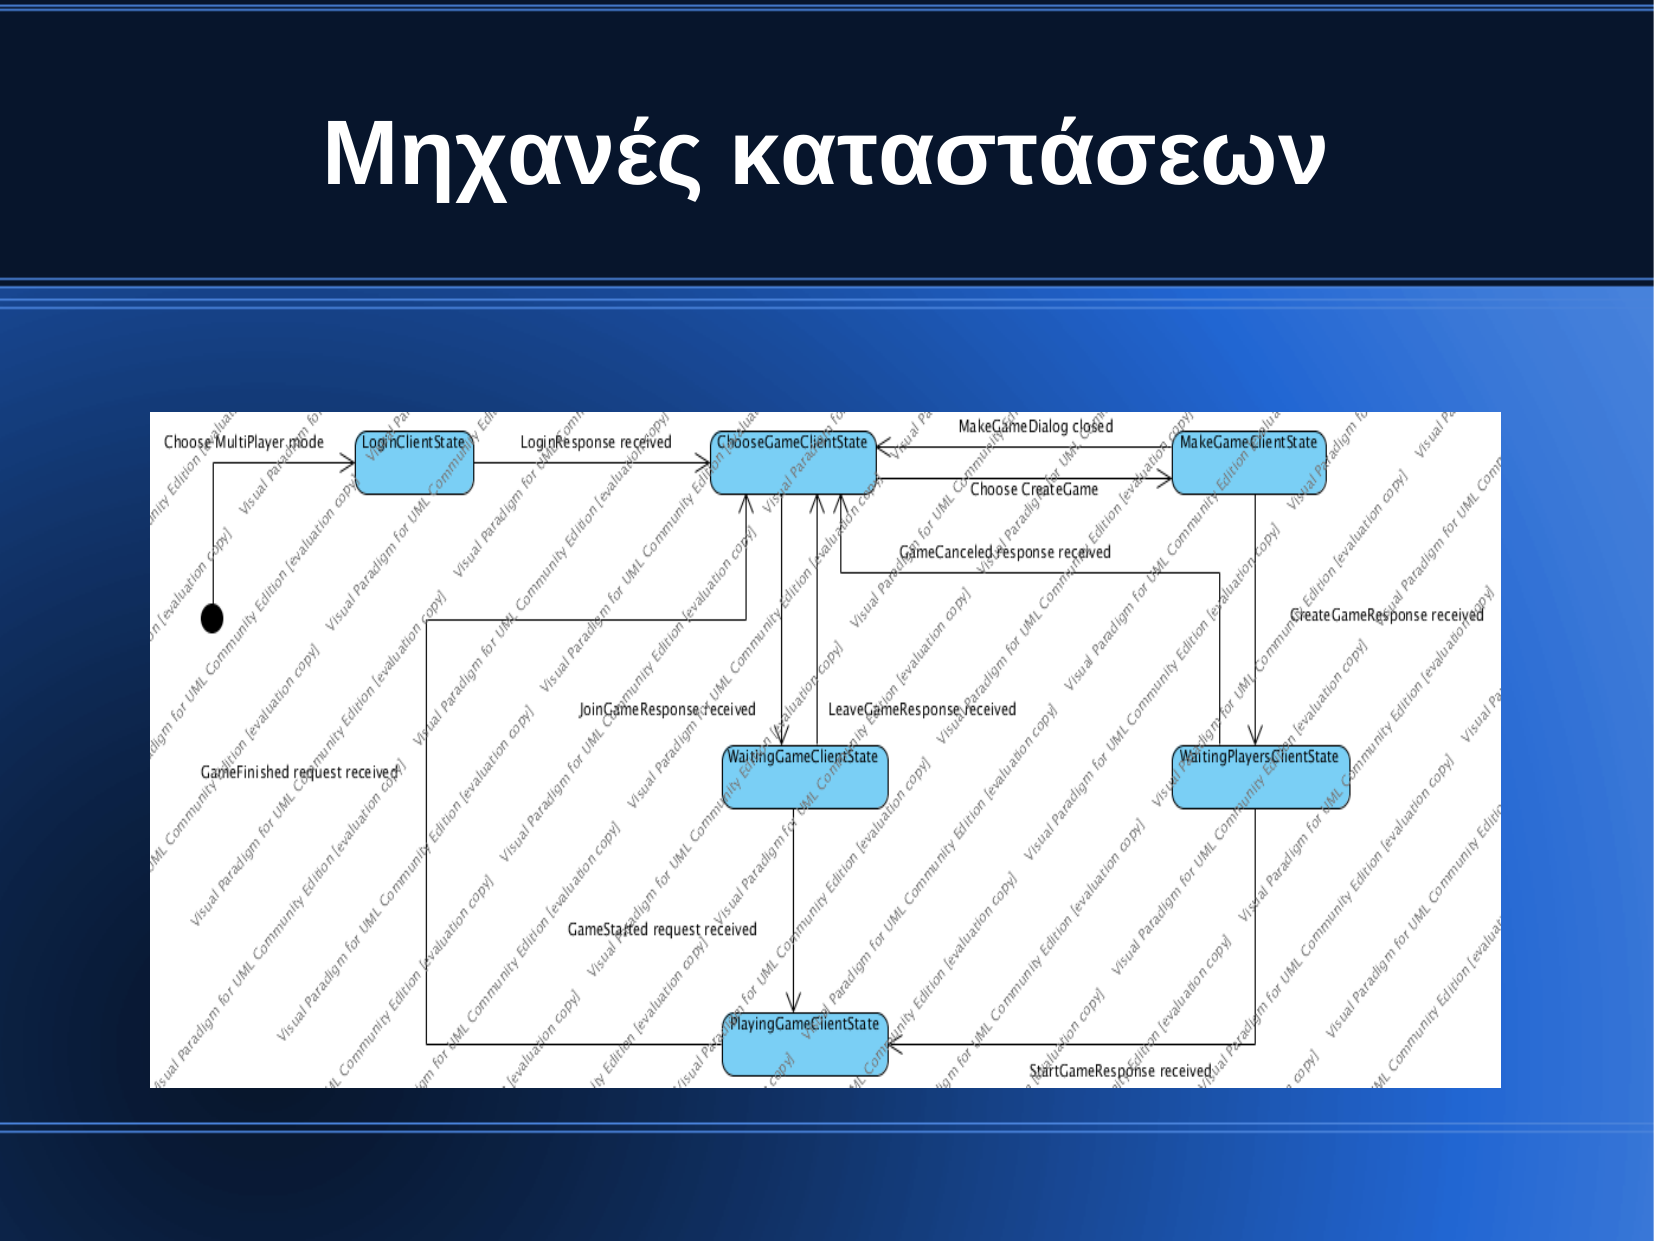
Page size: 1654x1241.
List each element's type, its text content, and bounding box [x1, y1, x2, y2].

title Μηχανές καταστάσεων [82, 49, 1571, 257]
list [82, 355, 1571, 1174]
picture [0, 0, 1654, 1241]
